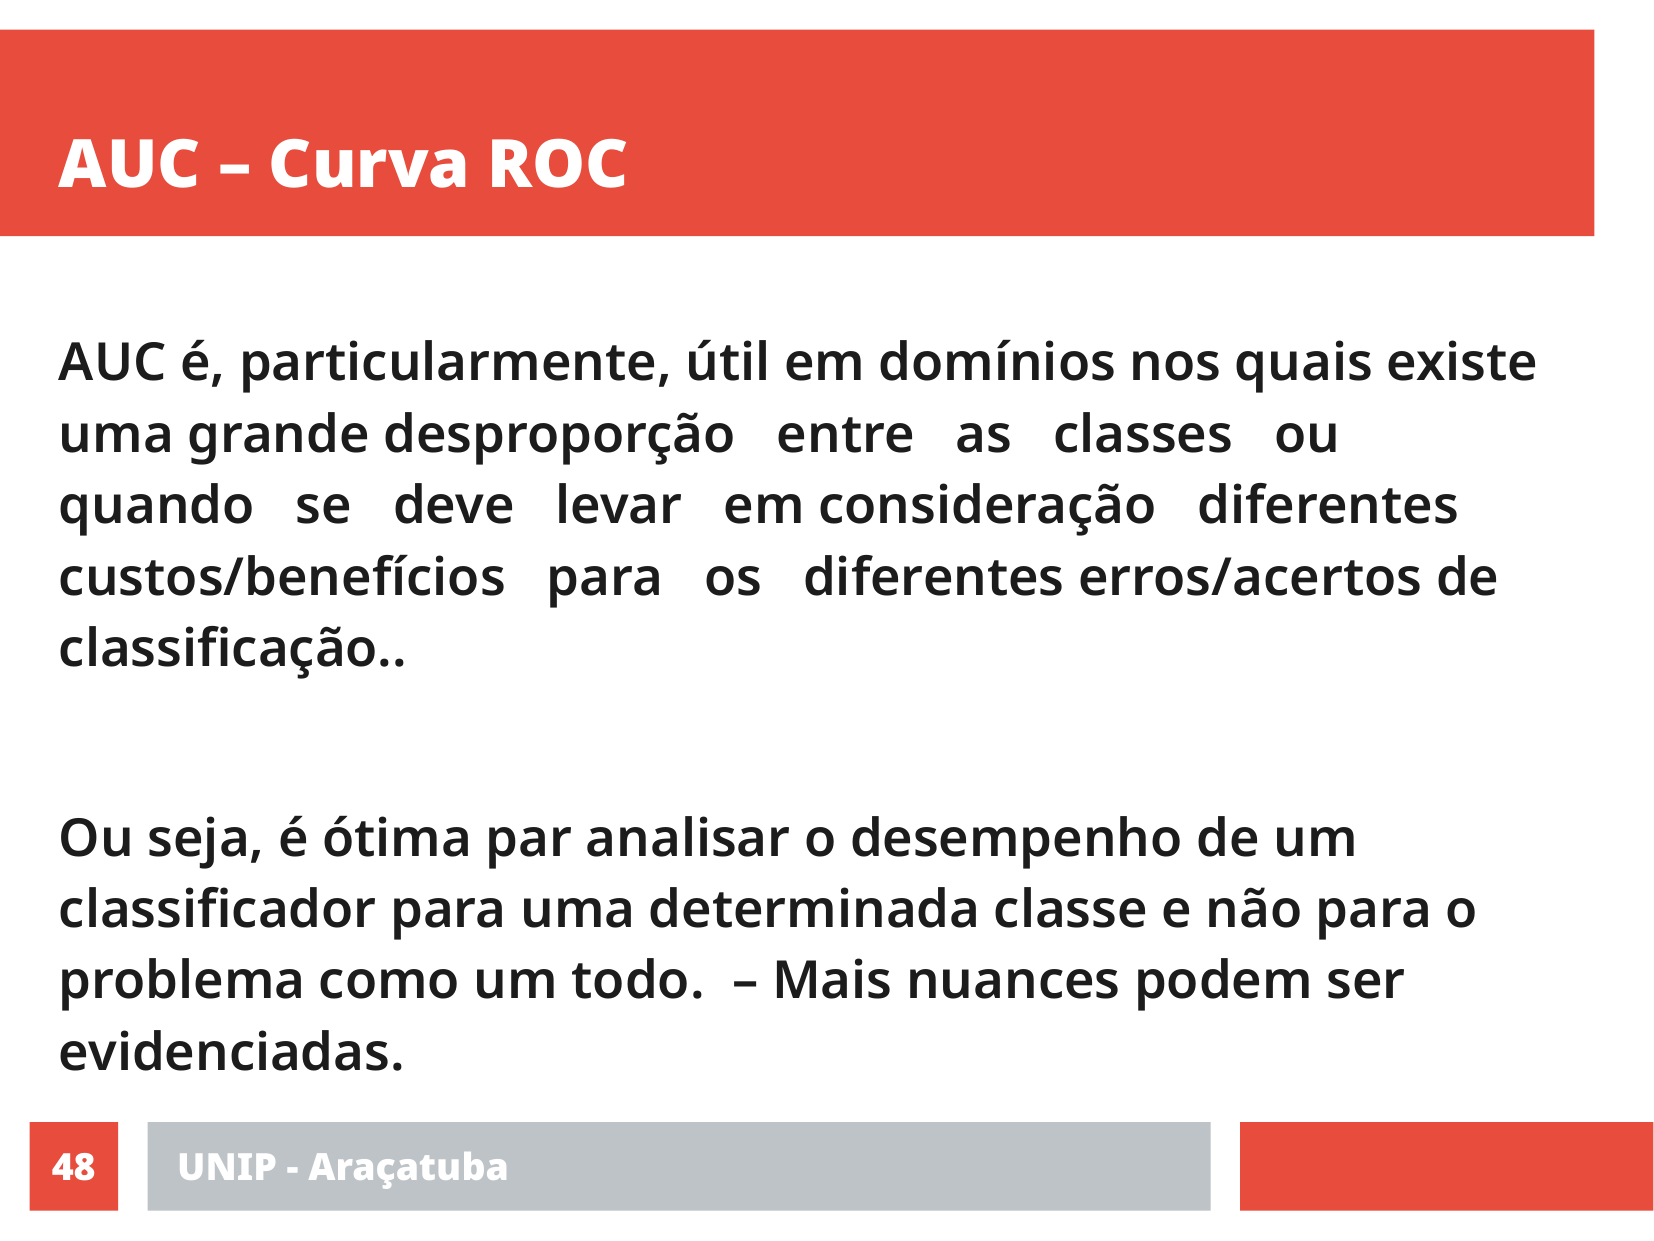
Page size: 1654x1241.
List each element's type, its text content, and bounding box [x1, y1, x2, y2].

list AUC é, particularmente, útil em domínios nos quais existe uma grande desproporção entre as classes ou quando se deve levar em consideração diferentes custos/benefícios para os diferentes erros/acertos de classificação.. Ou seja, é ótima par analisar o desempenho de um classificador para uma determinada classe e não para o problema como um todo. – Mais nuances podem ser evidenciadas. [59, 324, 1565, 1093]
title AUC – Curva ROC [59, 59, 1595, 207]
